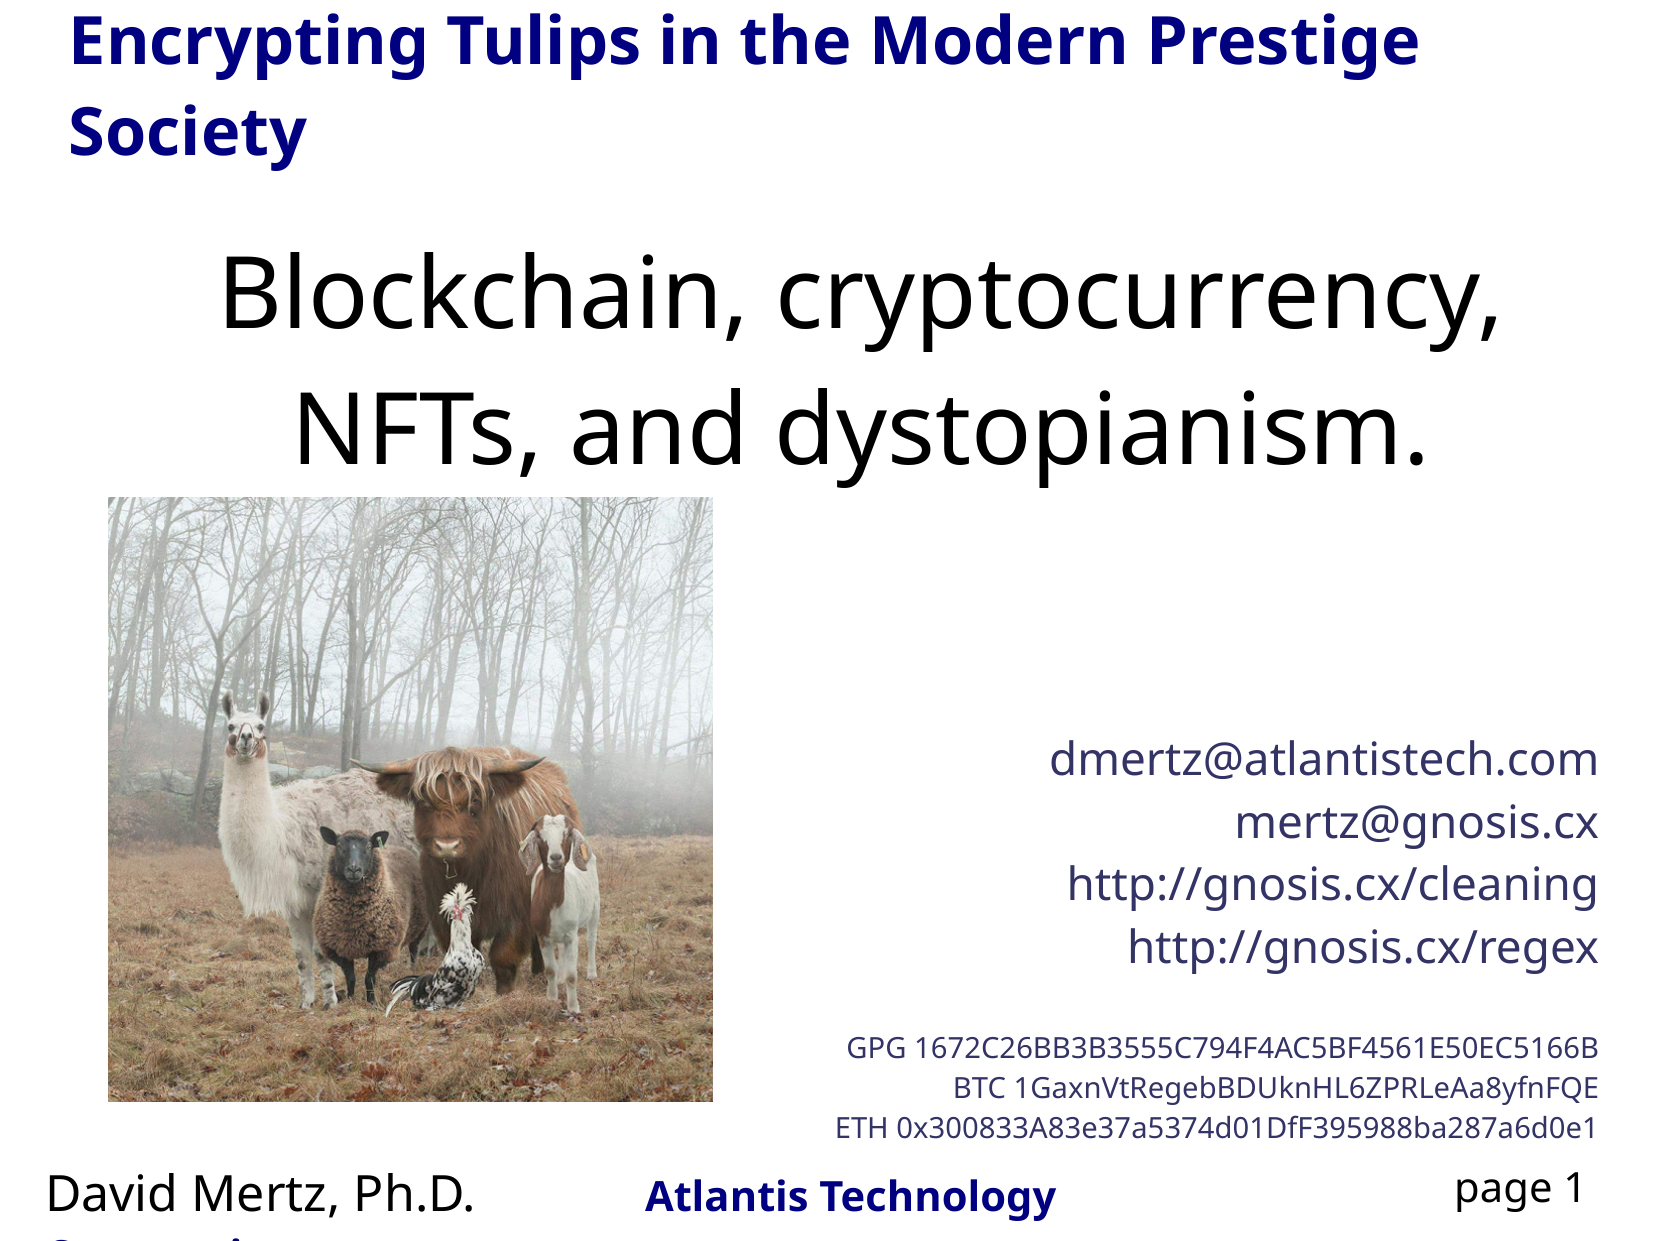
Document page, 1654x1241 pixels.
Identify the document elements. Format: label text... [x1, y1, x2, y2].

text_box dmertz@atlantistech.com mertz@gnosis.cx http://gnosis.cx/cleaning http://gnosis.cx/regex GPG 1672C26BB3B3555C794F4AC5BF4561E50EC5166B BTC 1GaxnVtRegebBDUknHL6ZPRLeAa8yfnFQE ETH 0x300833A83e37a5374d01DfF395988ba287a6d0e1 [820, 719, 1607, 1111]
list Blockchain, cryptocurrency, NFTs, and dystopianism. [60, 221, 1588, 502]
picture [108, 497, 713, 1102]
